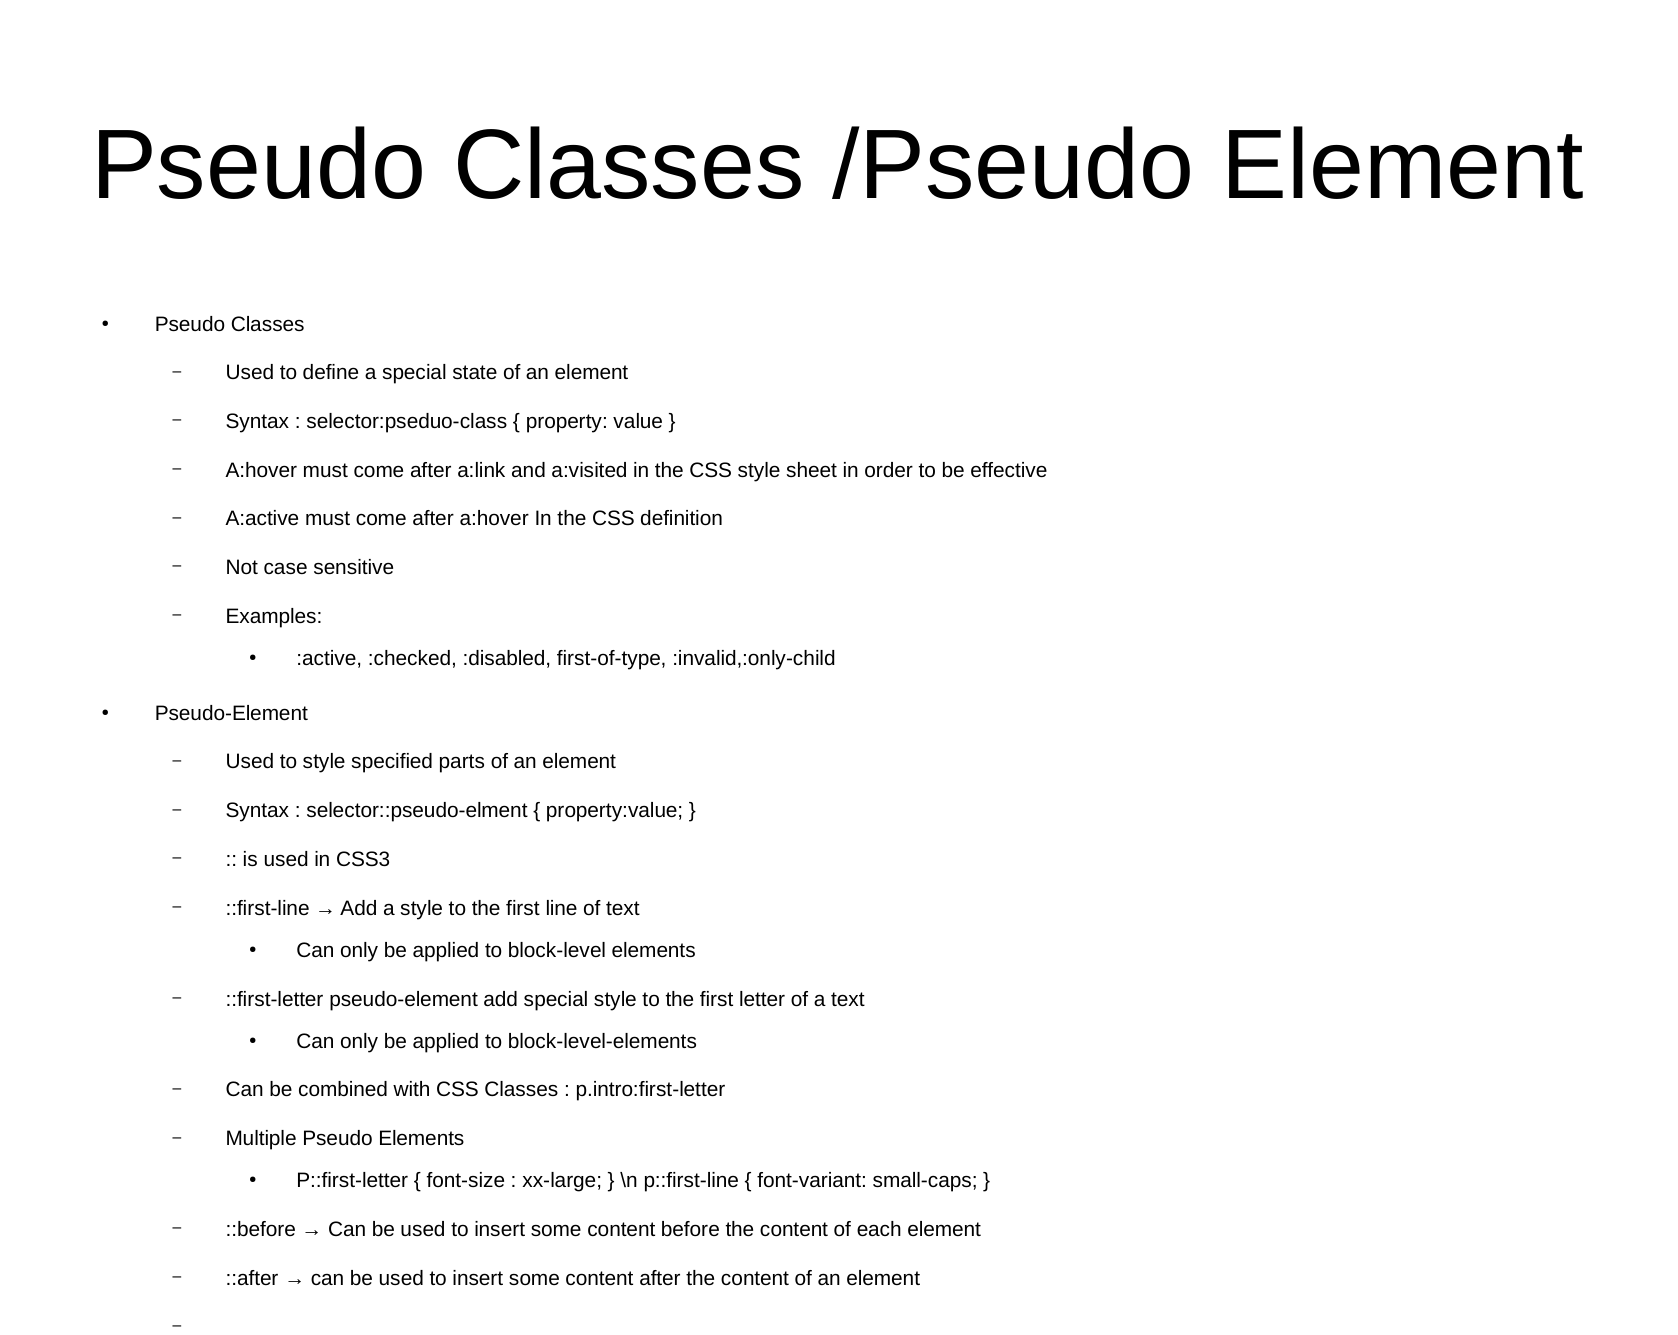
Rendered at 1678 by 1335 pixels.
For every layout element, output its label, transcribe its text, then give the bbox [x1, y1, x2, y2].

title Pseudo Classes /Pseudo Element [83, 53, 1594, 276]
list Pseudo Classes Used to define a special state of an element Syntax : selector:pseduo-class { property: value } A:hover must come after a:link and a:visited in the CSS style sheet in order to be effective A:active must come after a:hover In the CSS definition Not case sensitive Examples: :active, :checked, :disabled, first-of-type, :invalid,:only-child Pseudo-Element Used to style specified parts of an element Syntax : selector::pseudo-elment { property:value; } :: is used in CSS3 ::first-line → Add a style to the first line of text Can only be applied to block-level elements ::first-letter pseudo-element add special style to the first letter of a text Can only be applied to block-level-elements Can be combined with CSS Classes : p.intro:first-letter Multiple Pseudo Elements P::first-letter { font-size : xx-large; } \n p::first-line { font-variant: small-caps; } ::before → Can be used to insert some content before the content of each element ::after → can be used to insert some content after the content of an element [83, 312, 1594, 1306]
